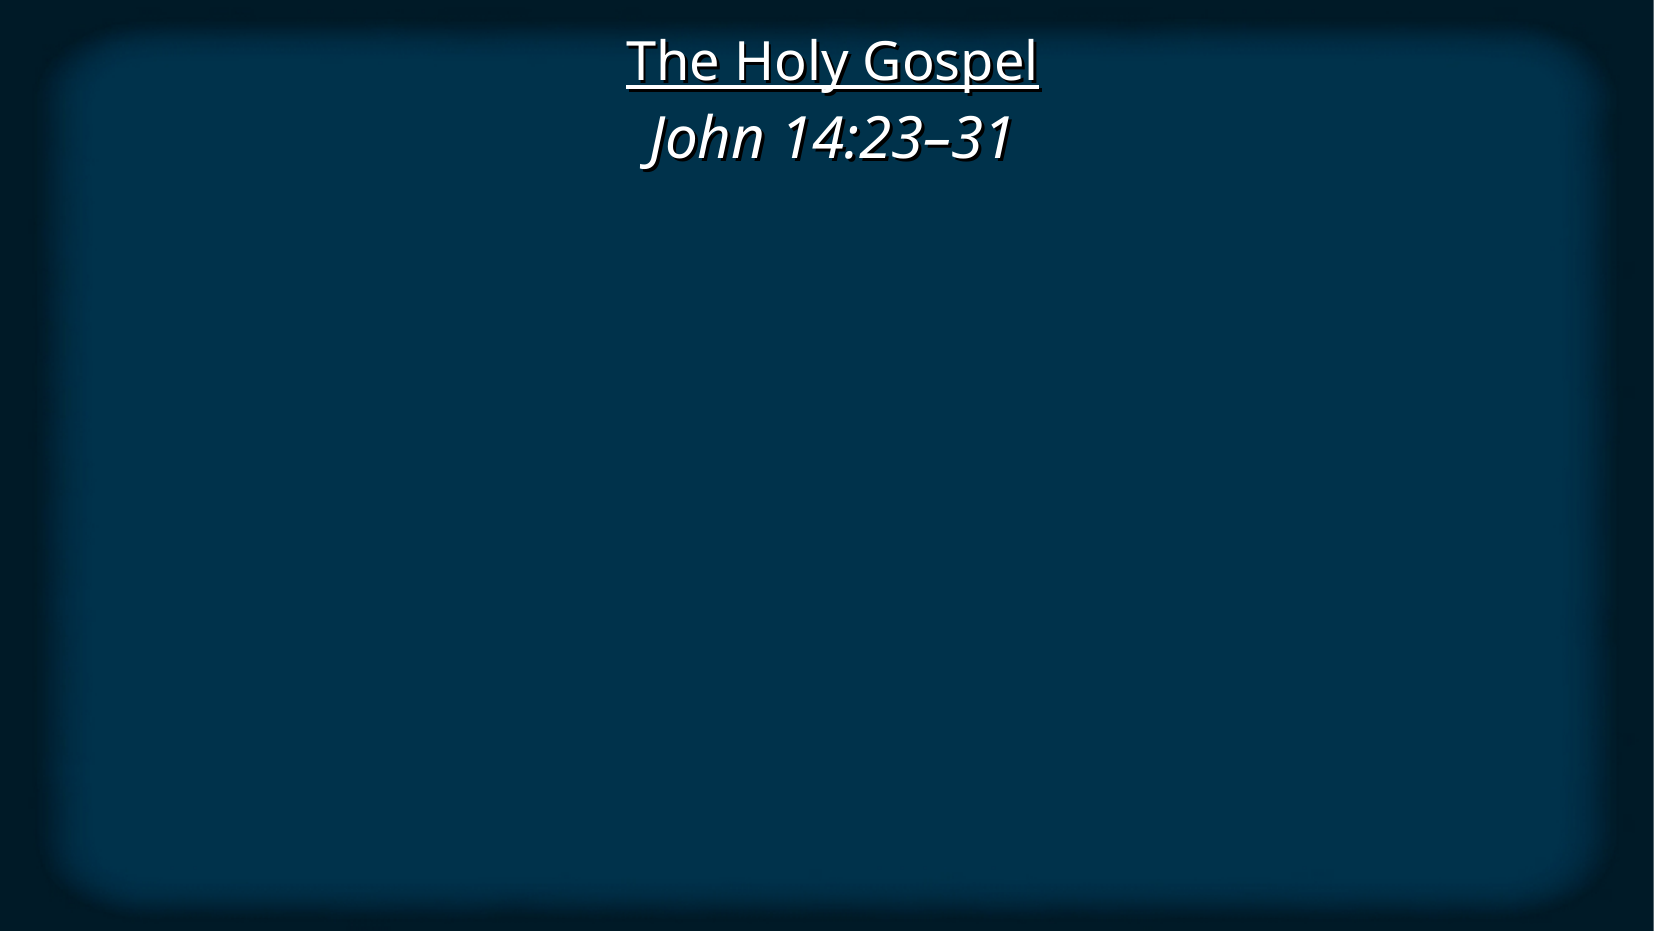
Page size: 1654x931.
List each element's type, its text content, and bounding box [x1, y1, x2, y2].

text_box The Holy Gospel John 14:23–31 [90, 15, 1576, 179]
picture [0, 0, 1654, 931]
